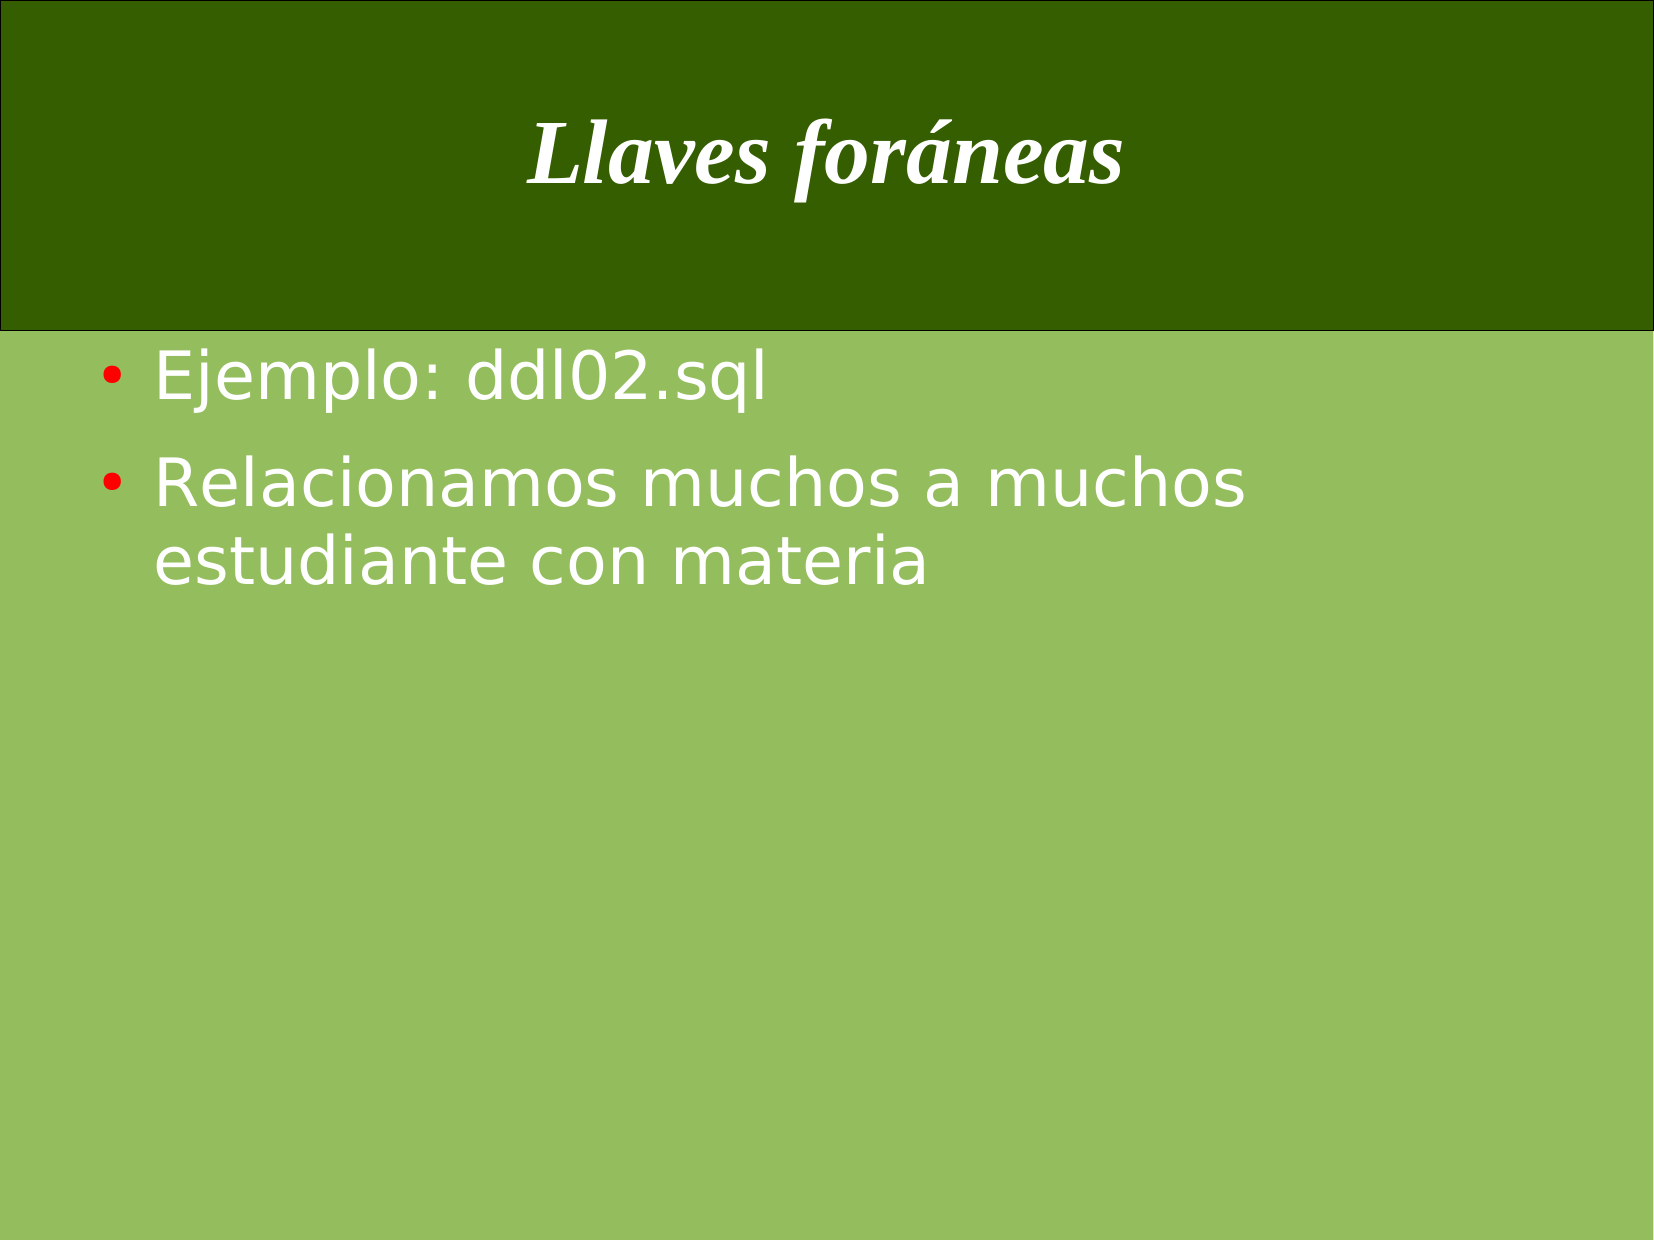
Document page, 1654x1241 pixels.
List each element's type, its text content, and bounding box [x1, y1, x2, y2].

title Llaves foráneas [82, 49, 1571, 257]
list Ejemplo: ddl02.sql Relacionamos muchos a muchos estudiante con materia [82, 337, 1571, 1057]
